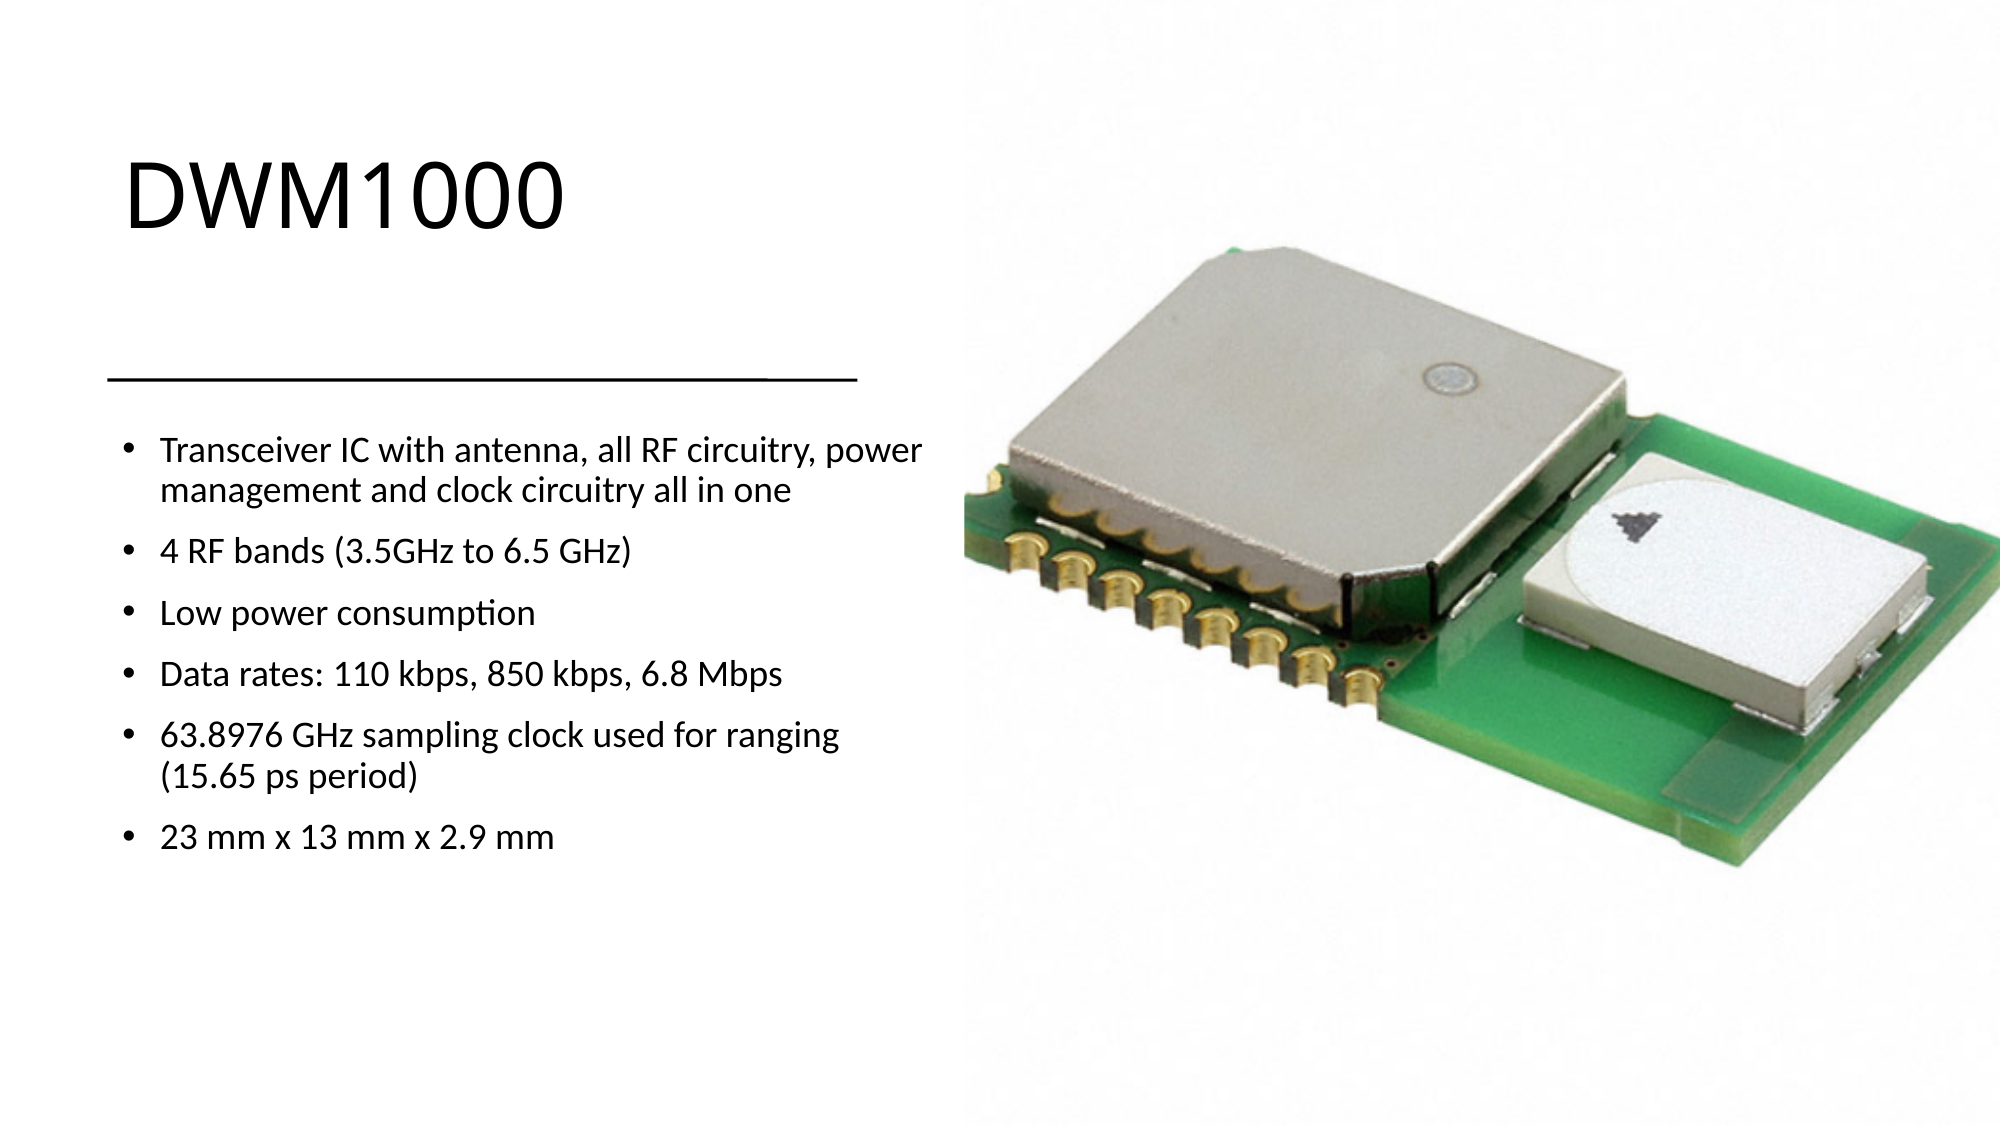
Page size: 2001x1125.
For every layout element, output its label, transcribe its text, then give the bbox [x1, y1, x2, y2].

list Transceiver IC with antenna, all RF circuitry, power management and clock circuitry all in one 4 RF bands (3.5GHz to 6.5 GHz) Low power consumption Data rates: 110 kbps, 850 kbps, 6.8 Mbps 63.8976 GHz sampling clock used for ranging (15.65 ps period) 23 mm x 13 mm x 2.9 mm [107, 422, 948, 991]
title DWM1000 [107, 59, 948, 338]
picture [964, 0, 2000, 1125]
